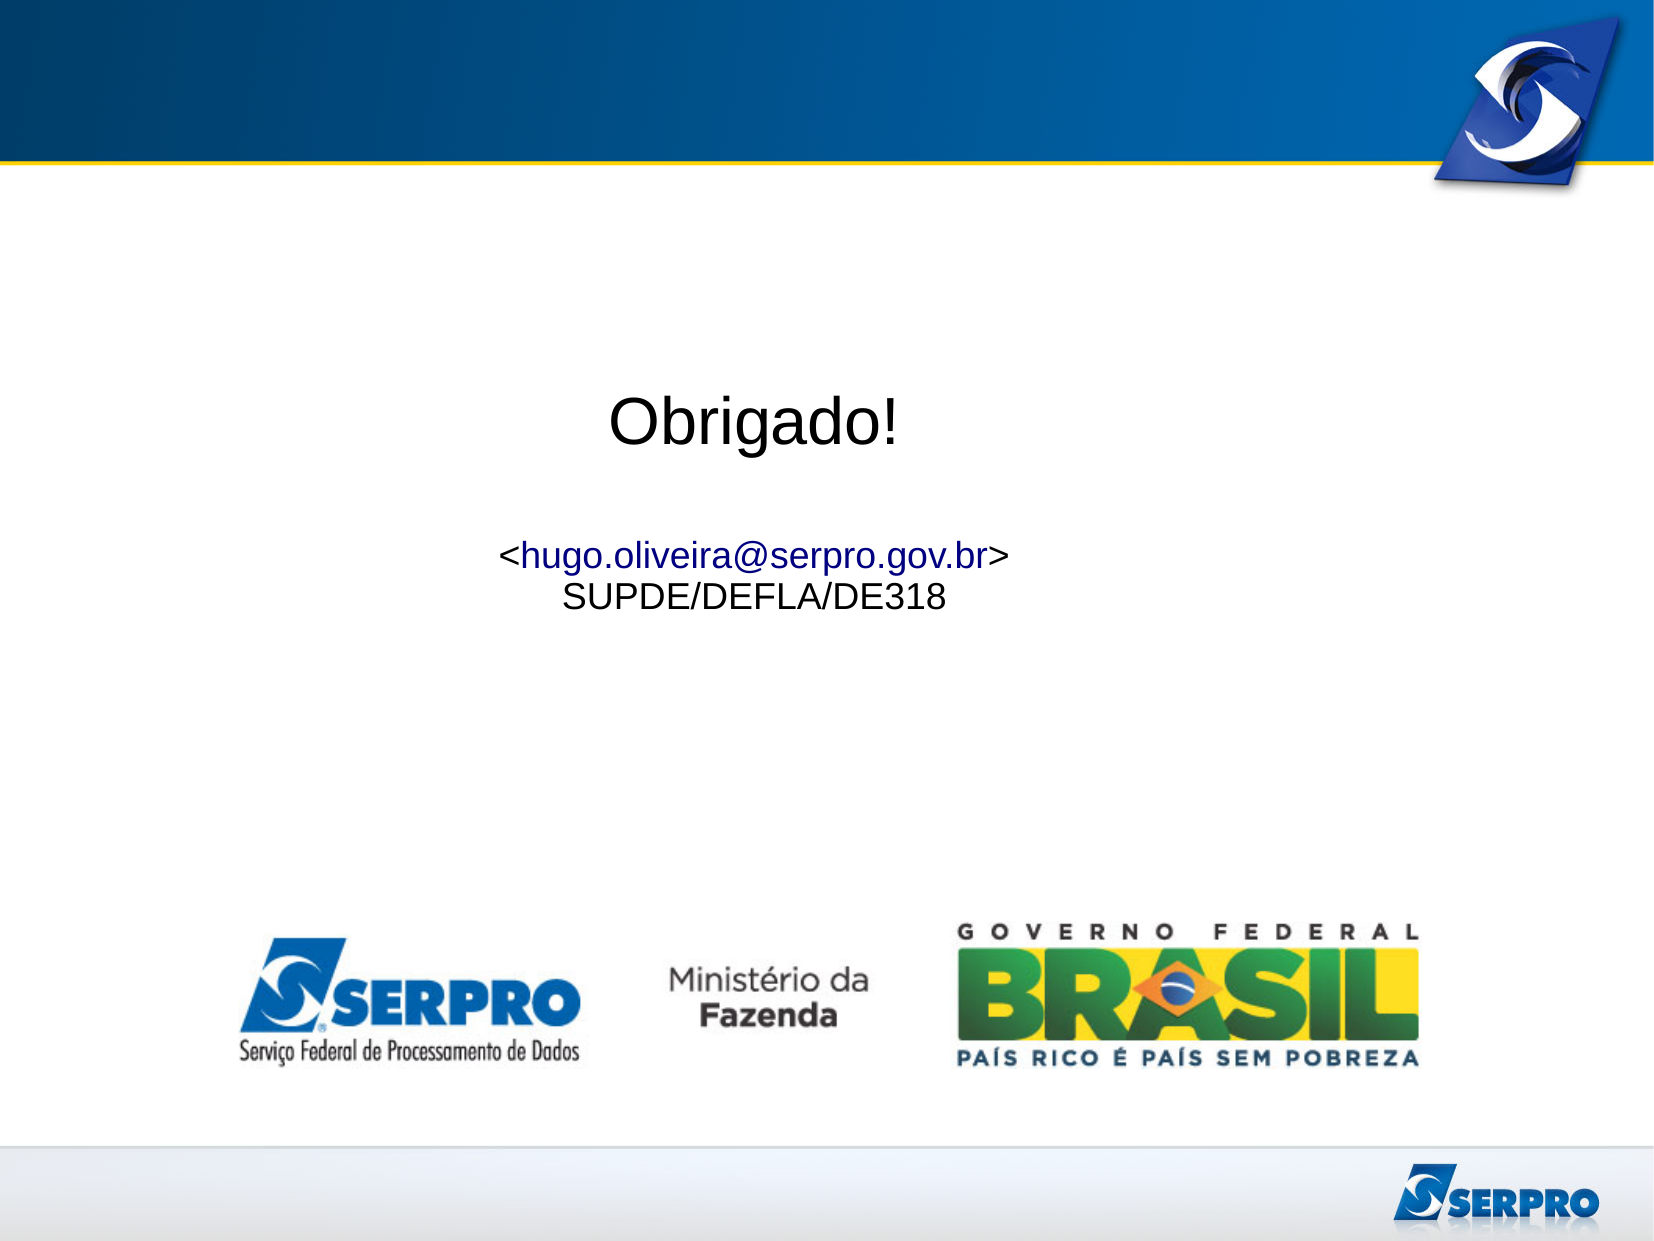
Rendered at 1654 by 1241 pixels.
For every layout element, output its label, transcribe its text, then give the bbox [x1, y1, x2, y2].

picture [0, 0, 1654, 1241]
subtitle Obrigado! <hugo.oliveira@serpro.gov.br> SUPDE/DEFLA/DE318 [75, 41, 1434, 962]
